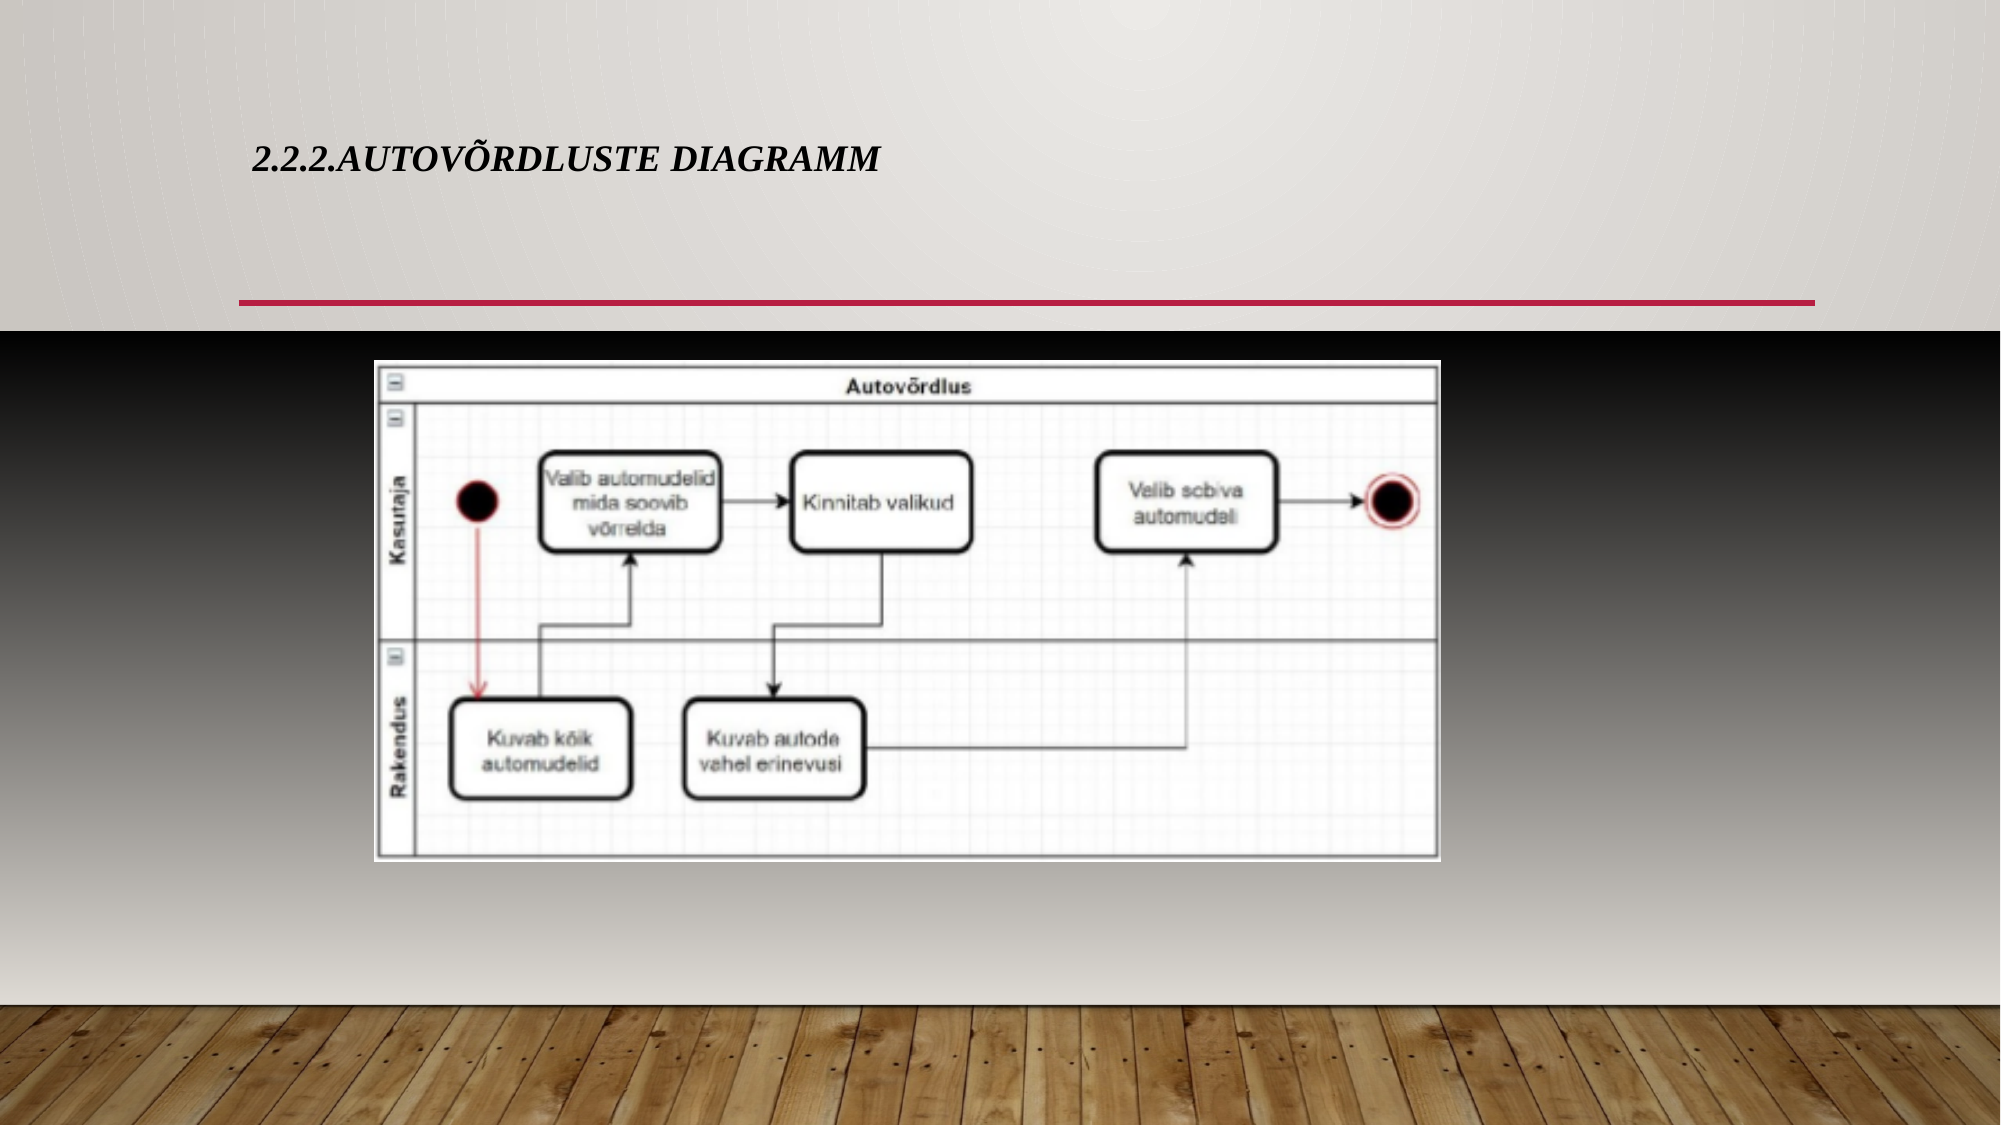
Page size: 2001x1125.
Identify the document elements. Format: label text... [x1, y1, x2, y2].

picture [374, 360, 1441, 862]
title 2.2.2.Autovõrdluste diagramm [237, 132, 1814, 306]
